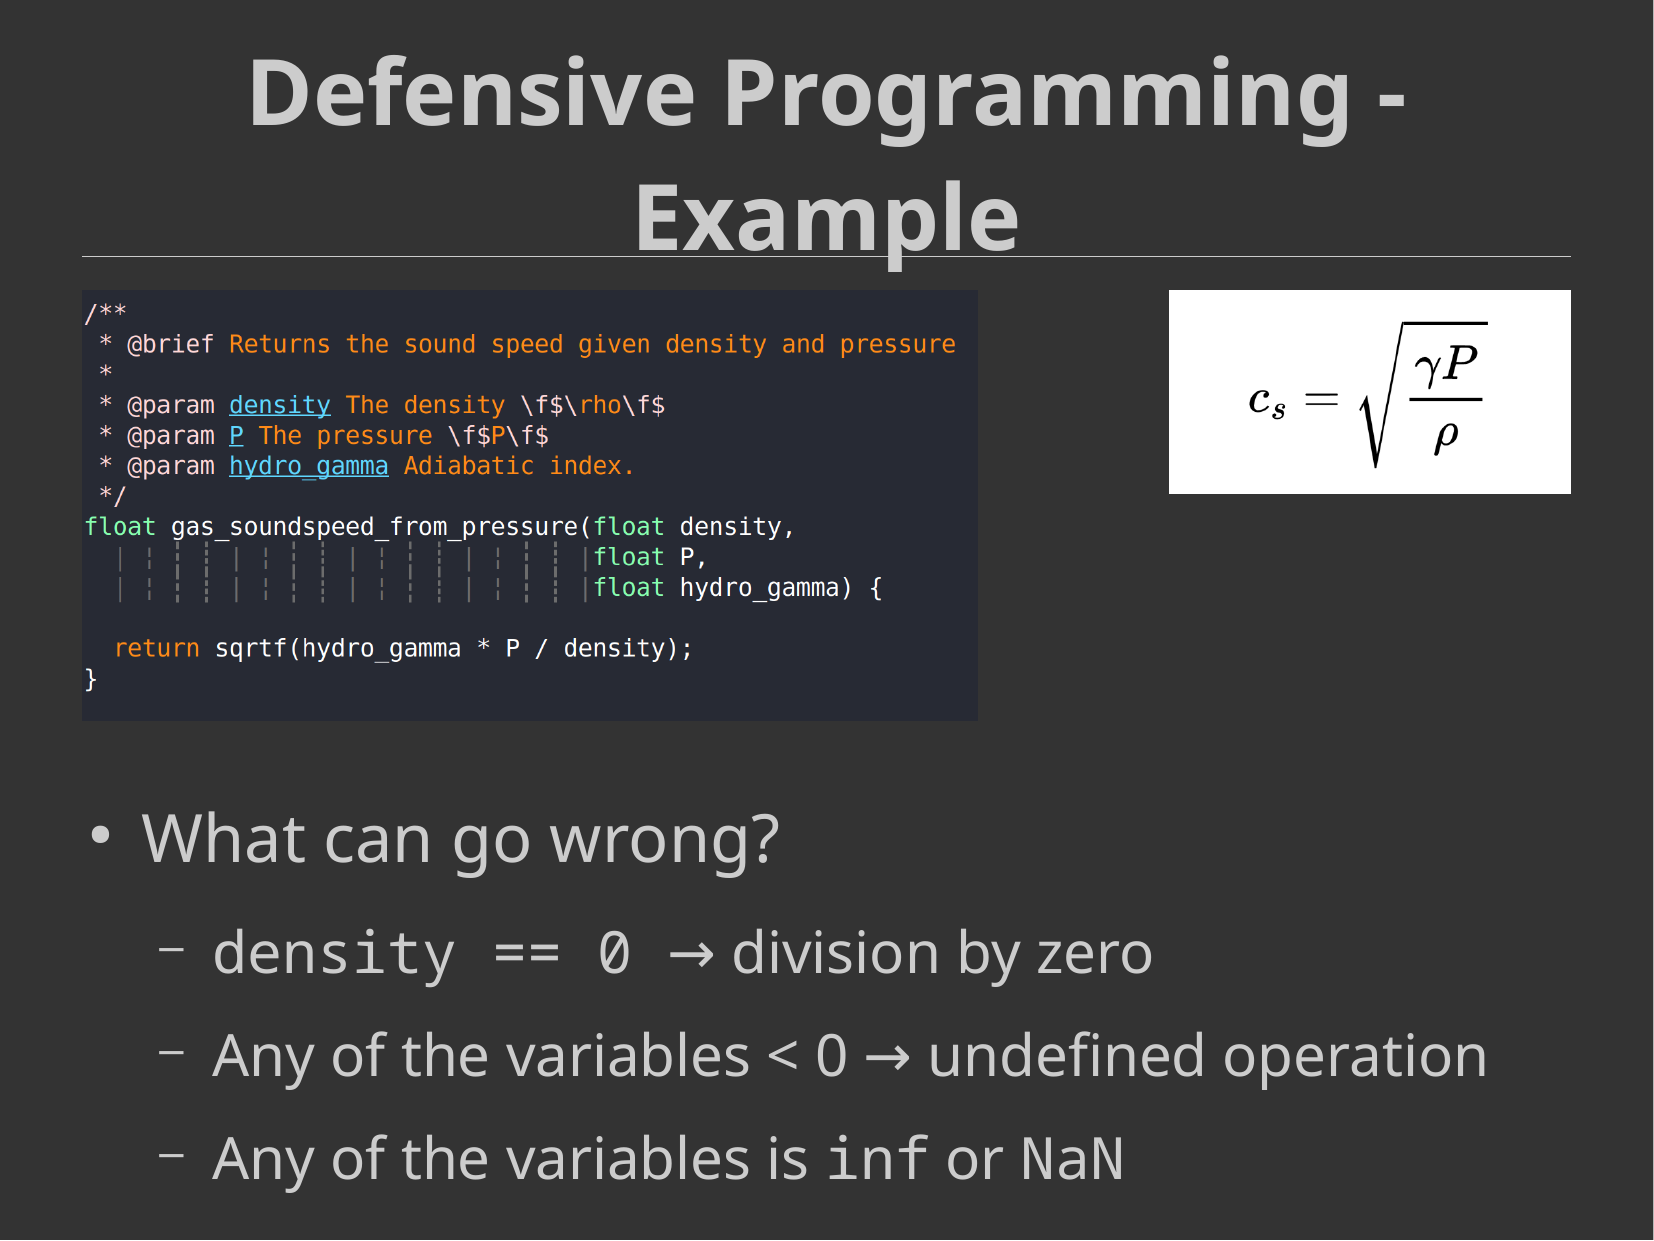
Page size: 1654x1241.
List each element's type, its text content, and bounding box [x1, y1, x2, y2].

picture [82, 290, 978, 721]
list What can go wrong? density == 0 → division by zero Any of the variables < 0 → undefined operation Any of the variables is inf or NaN [70, 791, 1559, 1205]
title Defensive Programming - Example [82, 49, 1571, 257]
picture [1169, 290, 1571, 494]
